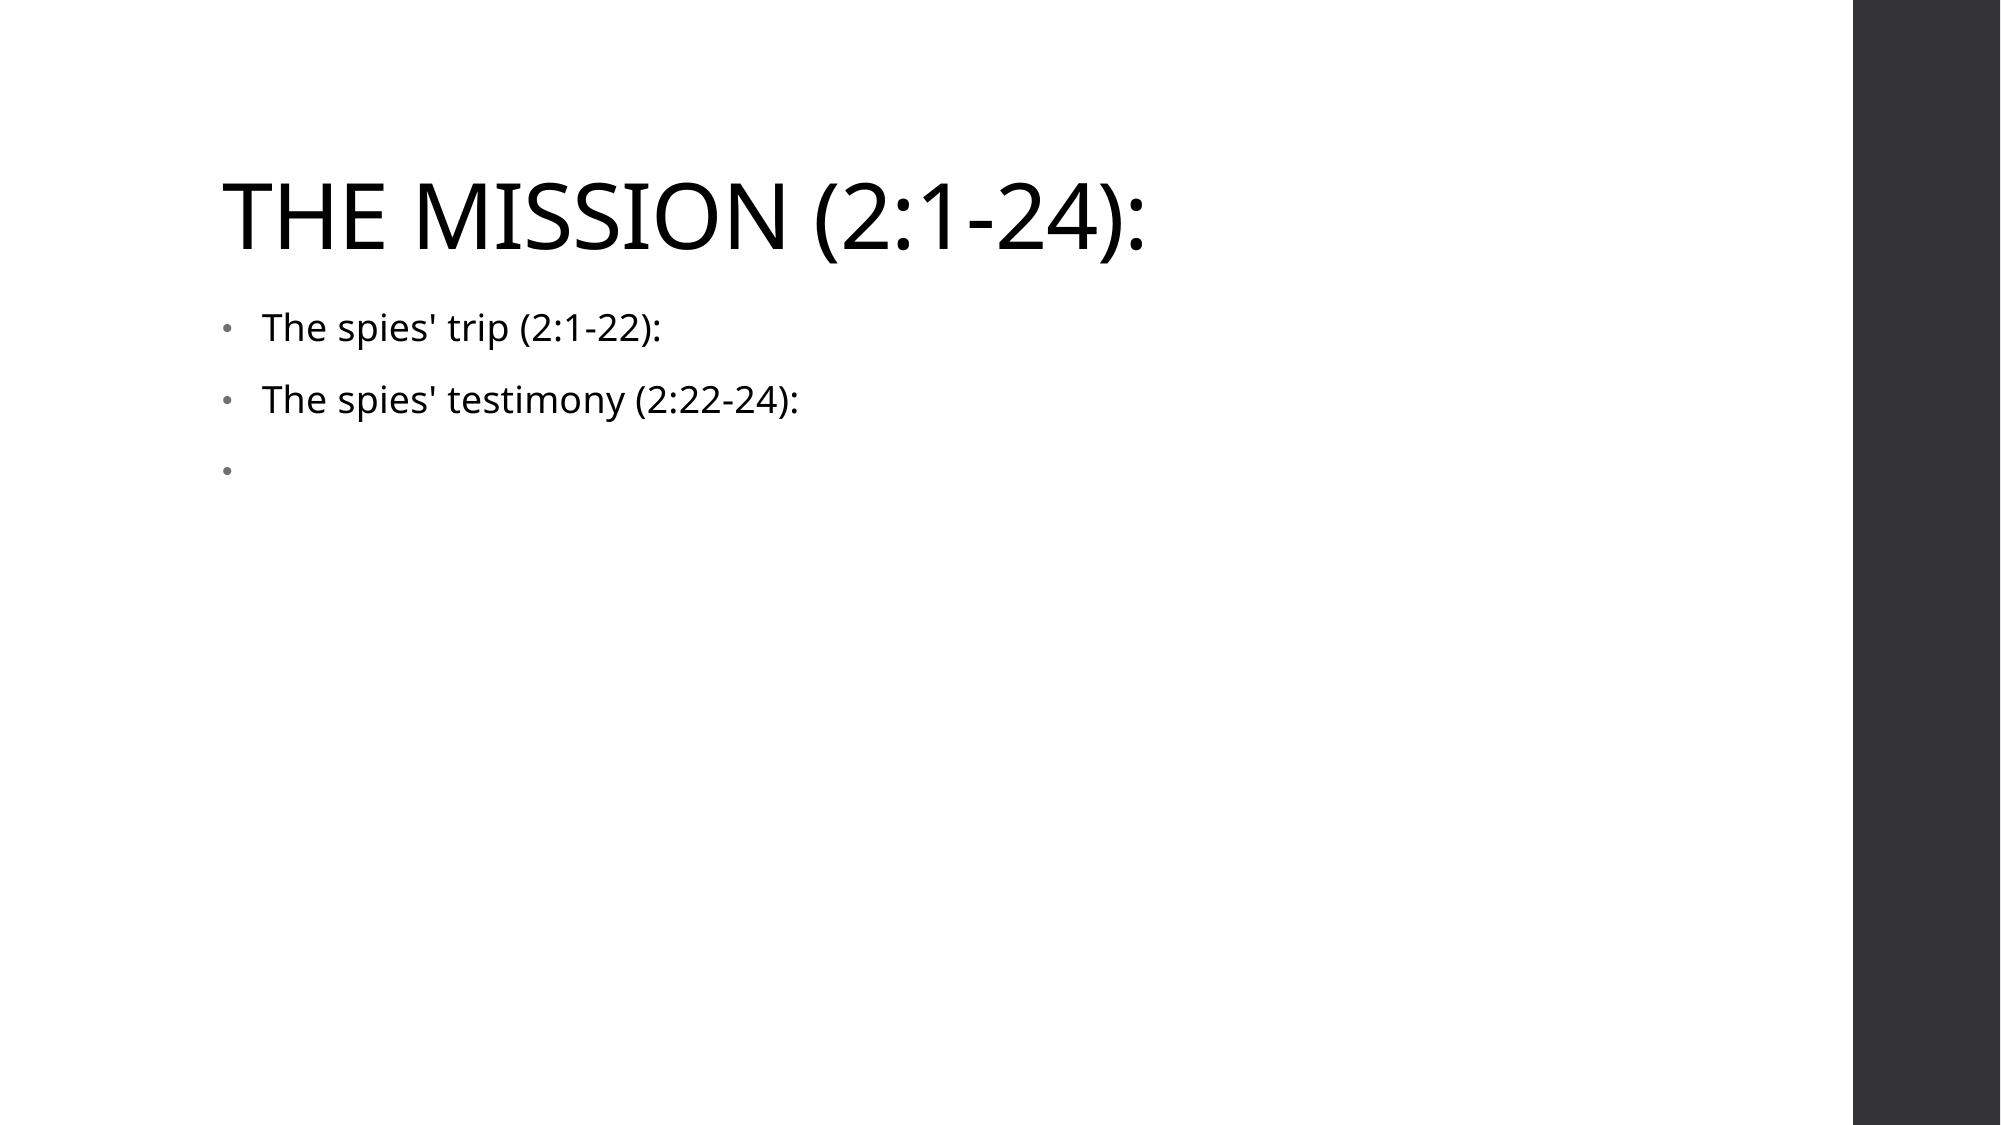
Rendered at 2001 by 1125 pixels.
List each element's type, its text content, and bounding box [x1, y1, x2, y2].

list The spies' trip (2:1-22): The spies' testimony (2:22-24): [206, 299, 1617, 1014]
title THE MISSION (2:1-24): [206, 60, 1797, 278]
